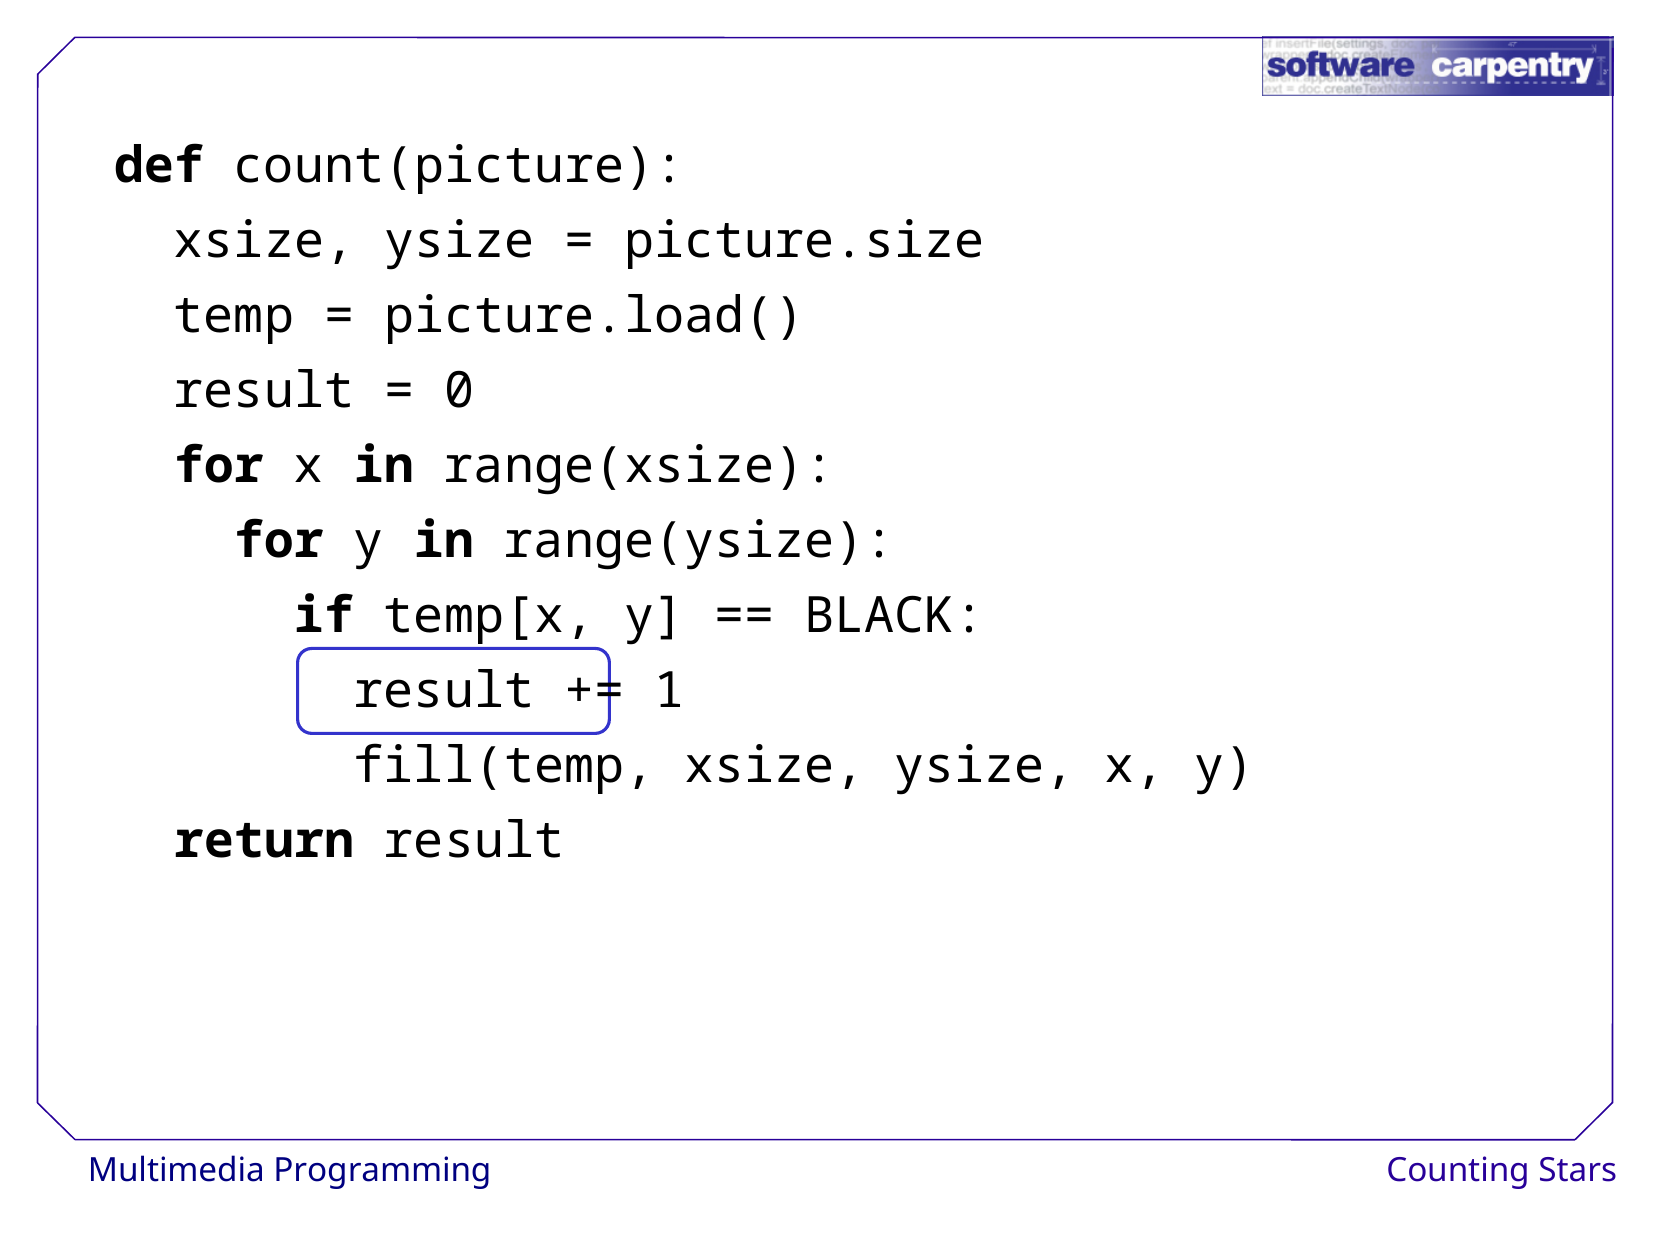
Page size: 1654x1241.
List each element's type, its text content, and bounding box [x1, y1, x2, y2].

text_box def count(picture): xsize, ysize = picture.size temp = picture.load() result = 0 for x in range(xsize): for y in range(ysize): if temp[x, y] == BLACK: result += 1 fill(temp, xsize, ysize, x, y) return result [99, 109, 1546, 876]
picture [1262, 36, 1614, 96]
